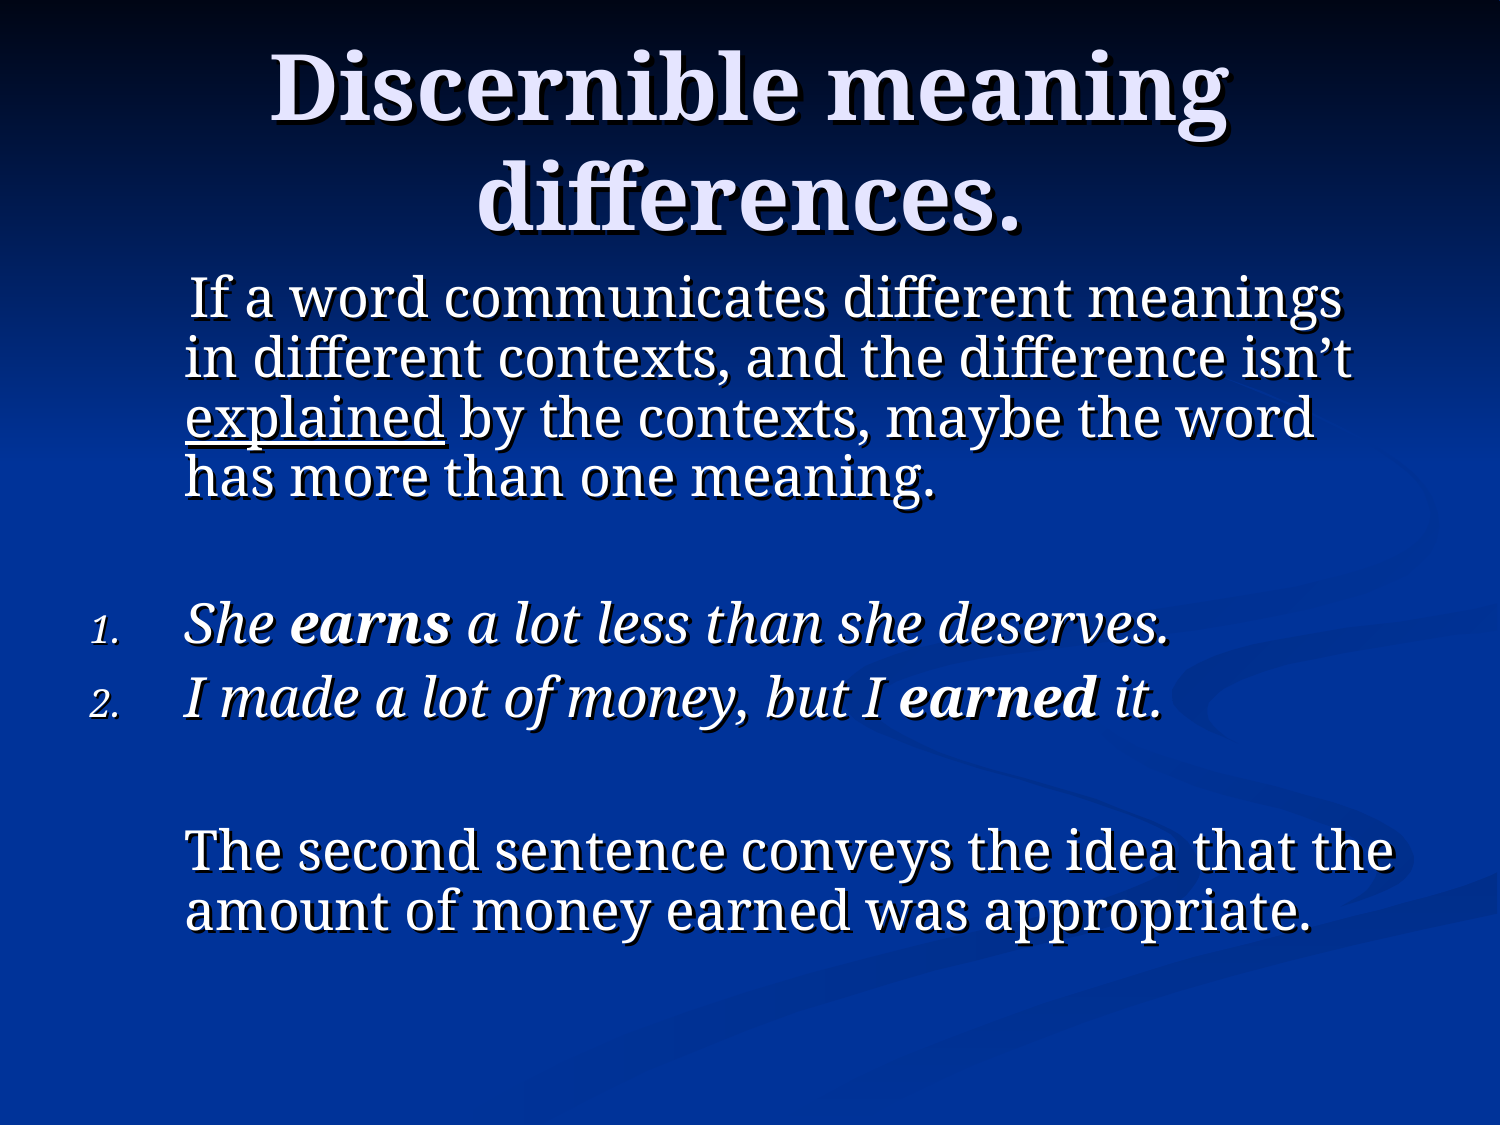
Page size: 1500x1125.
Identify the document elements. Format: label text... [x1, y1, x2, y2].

title Discernible meaning differences. [75, 45, 1426, 233]
list If a word communicates different meanings in different contexts, and the difference isn’t explained by the contexts, maybe the word has more than one meaning. She earns a lot less than she deserves. I made a lot of money, but I earned it. The second sentence conveys the idea that the amount of money earned was appropriate. [75, 262, 1426, 1001]
